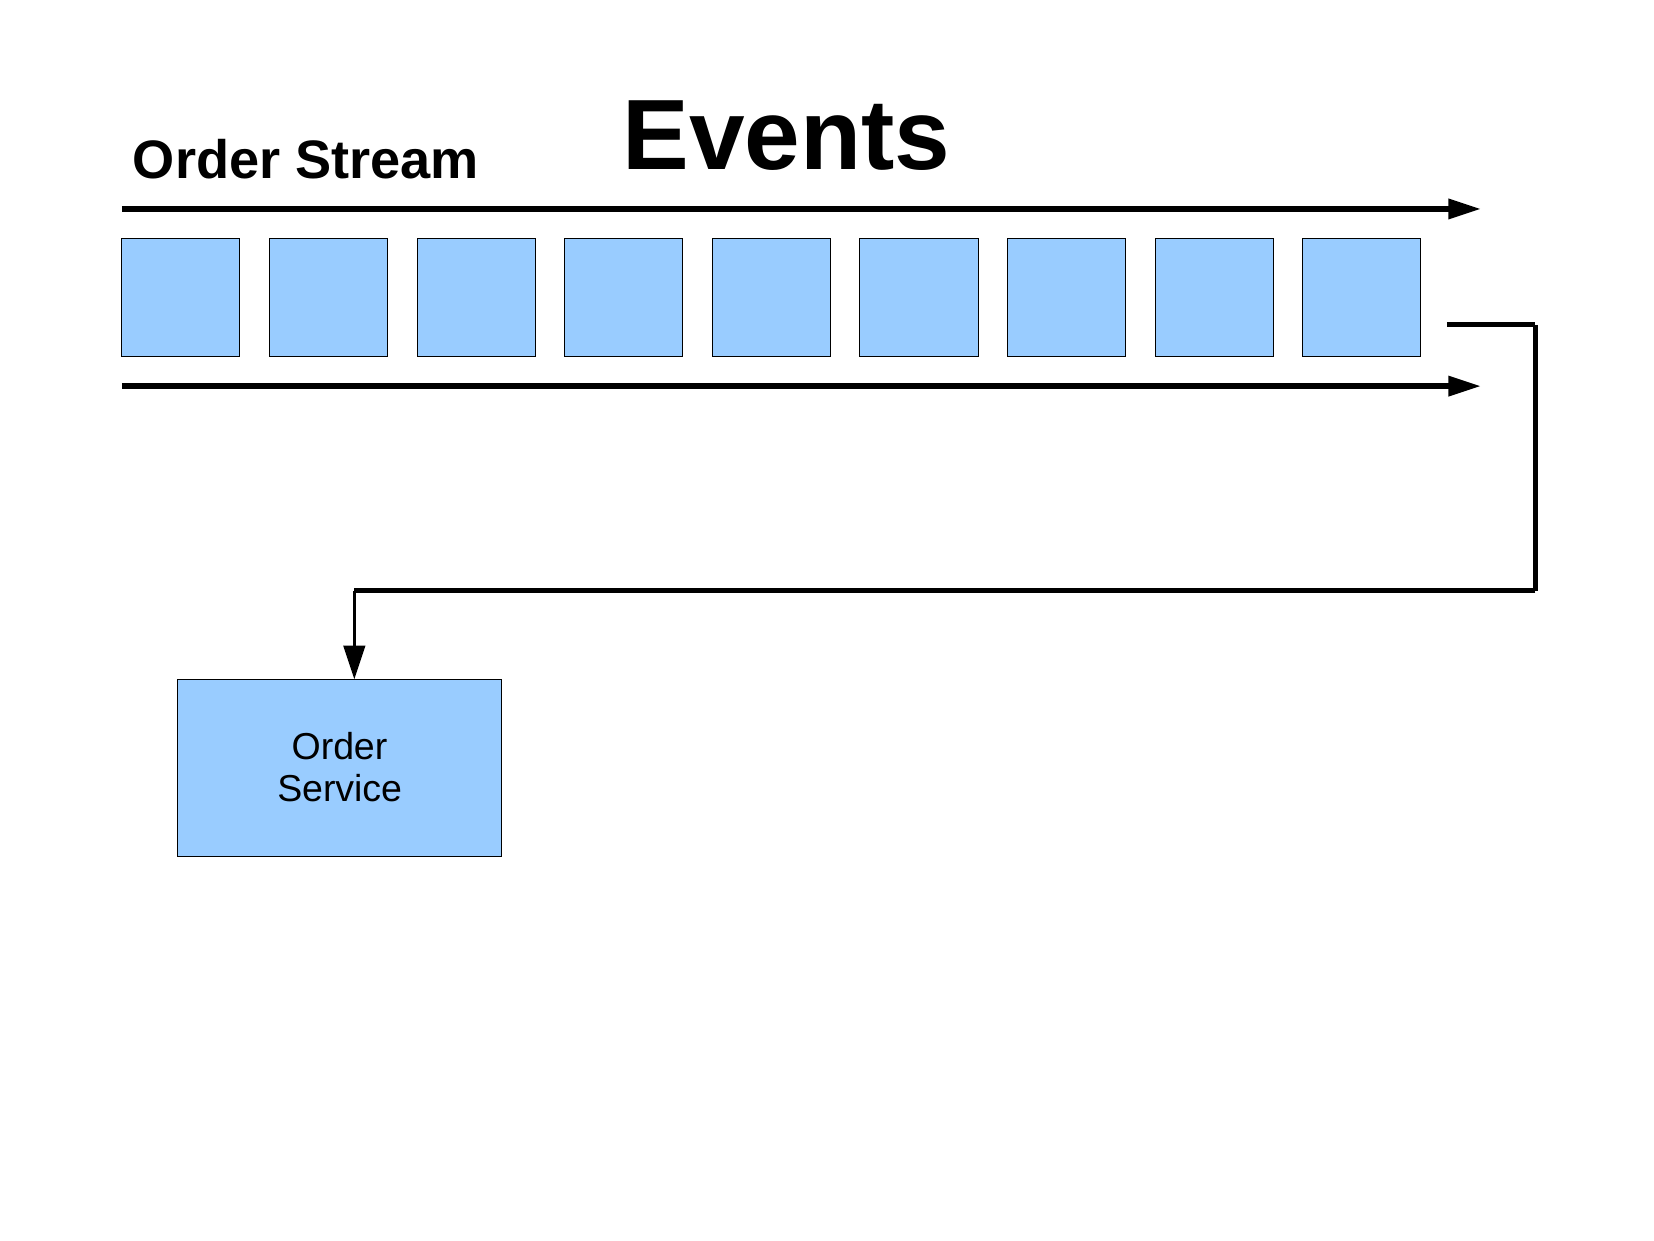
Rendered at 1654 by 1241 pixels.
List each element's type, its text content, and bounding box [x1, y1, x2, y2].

text_box [269, 238, 388, 357]
text_box [417, 238, 536, 357]
text_box [1155, 238, 1274, 357]
text_box [712, 238, 831, 357]
text_box [859, 238, 979, 357]
text_box [121, 238, 240, 357]
text_box Order Stream [118, 122, 495, 199]
text_box [1007, 238, 1126, 357]
text_box [1302, 238, 1421, 357]
text_box Order Service [177, 679, 502, 857]
text_box [564, 238, 683, 357]
text_box Events [509, 71, 1063, 237]
